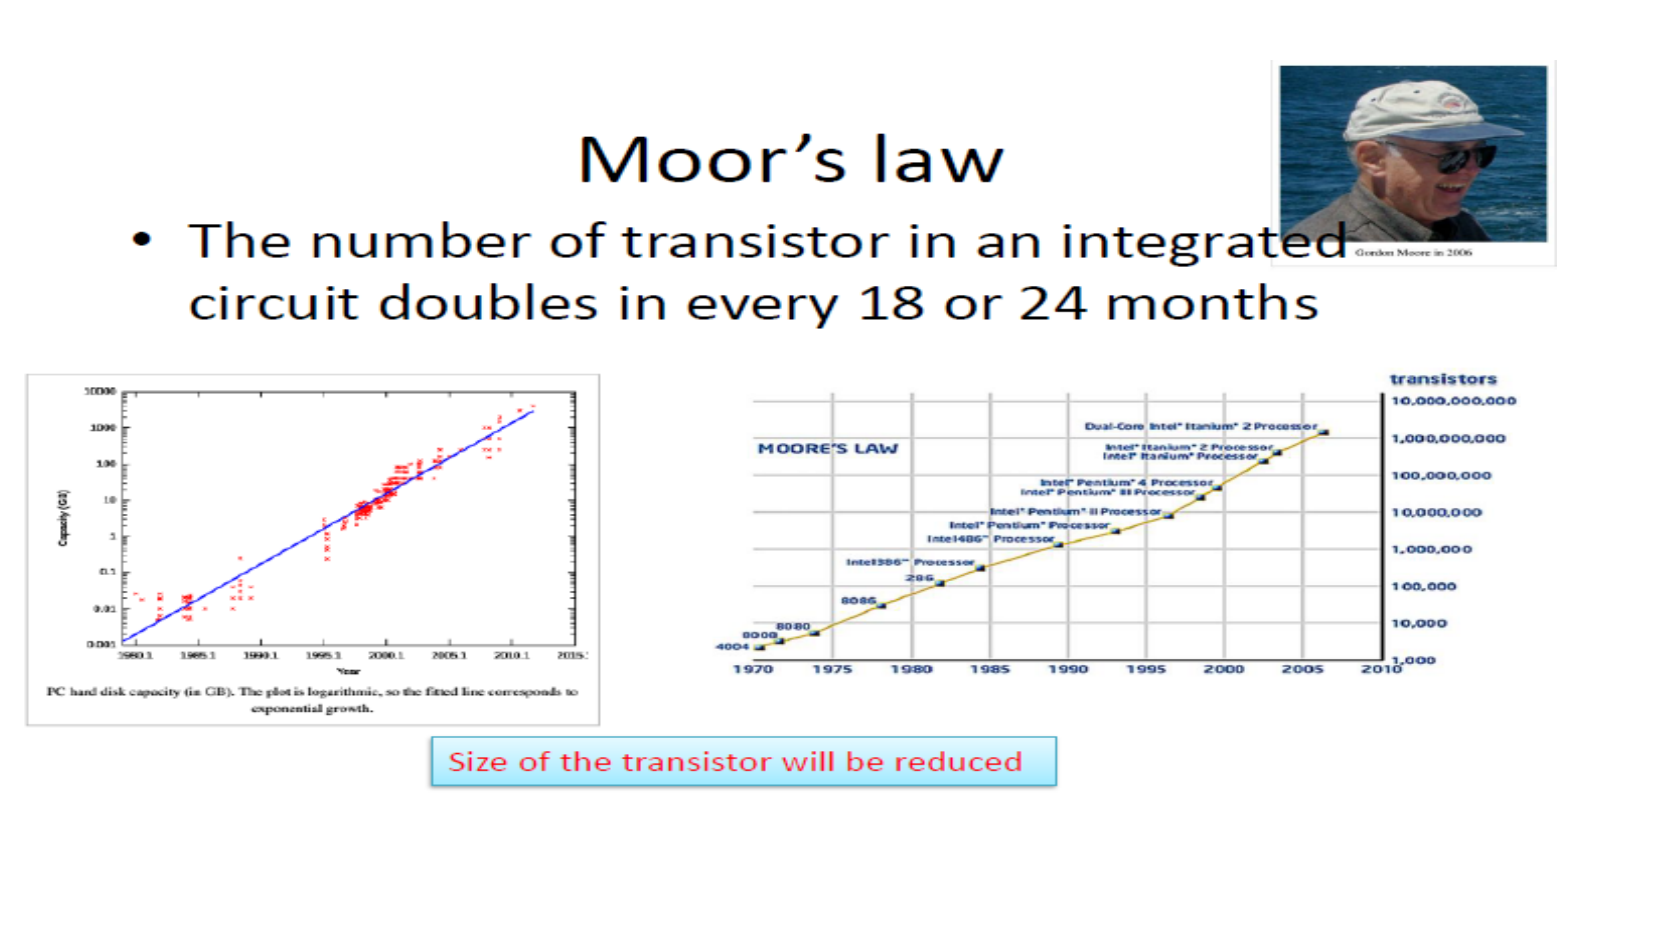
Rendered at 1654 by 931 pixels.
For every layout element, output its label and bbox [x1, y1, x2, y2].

picture [23, 60, 1557, 815]
